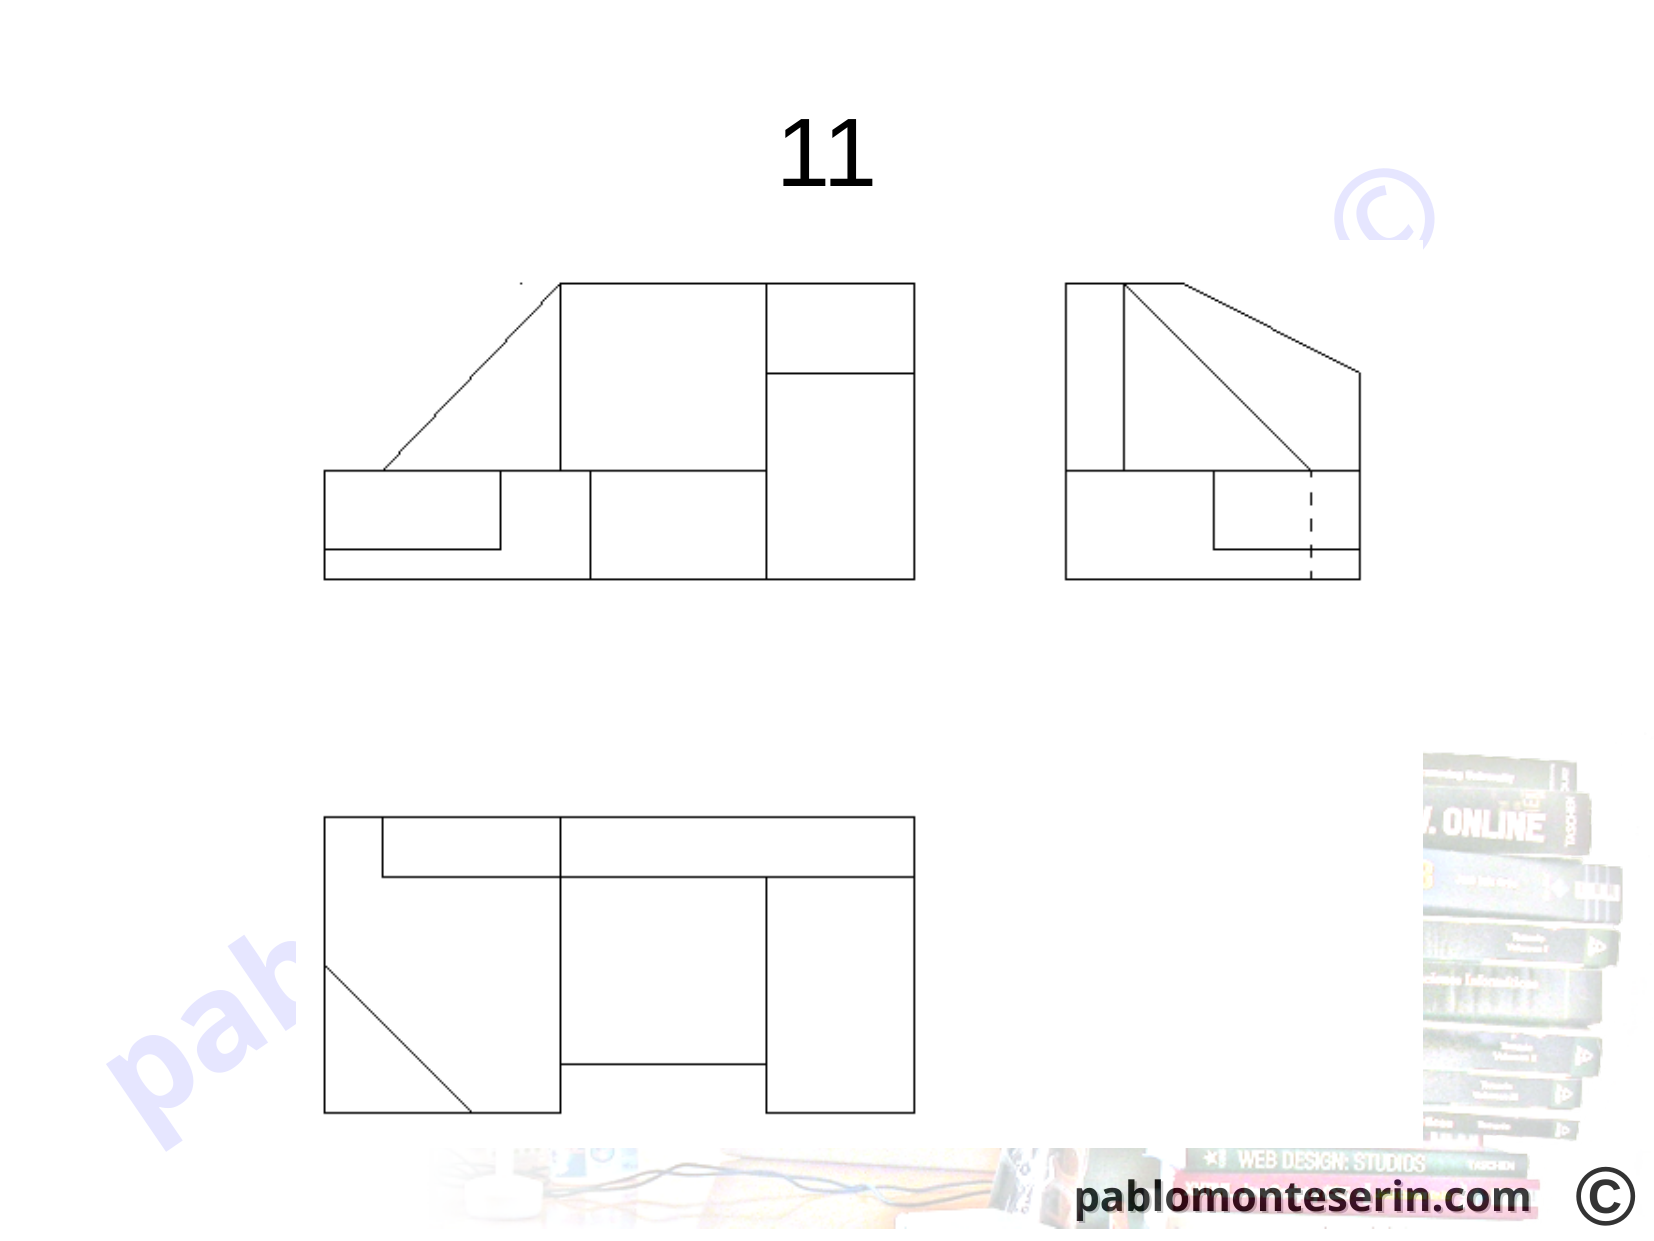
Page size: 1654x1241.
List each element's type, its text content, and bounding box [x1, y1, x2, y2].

title 11 [82, 49, 1571, 257]
picture [296, 240, 1654, 1229]
